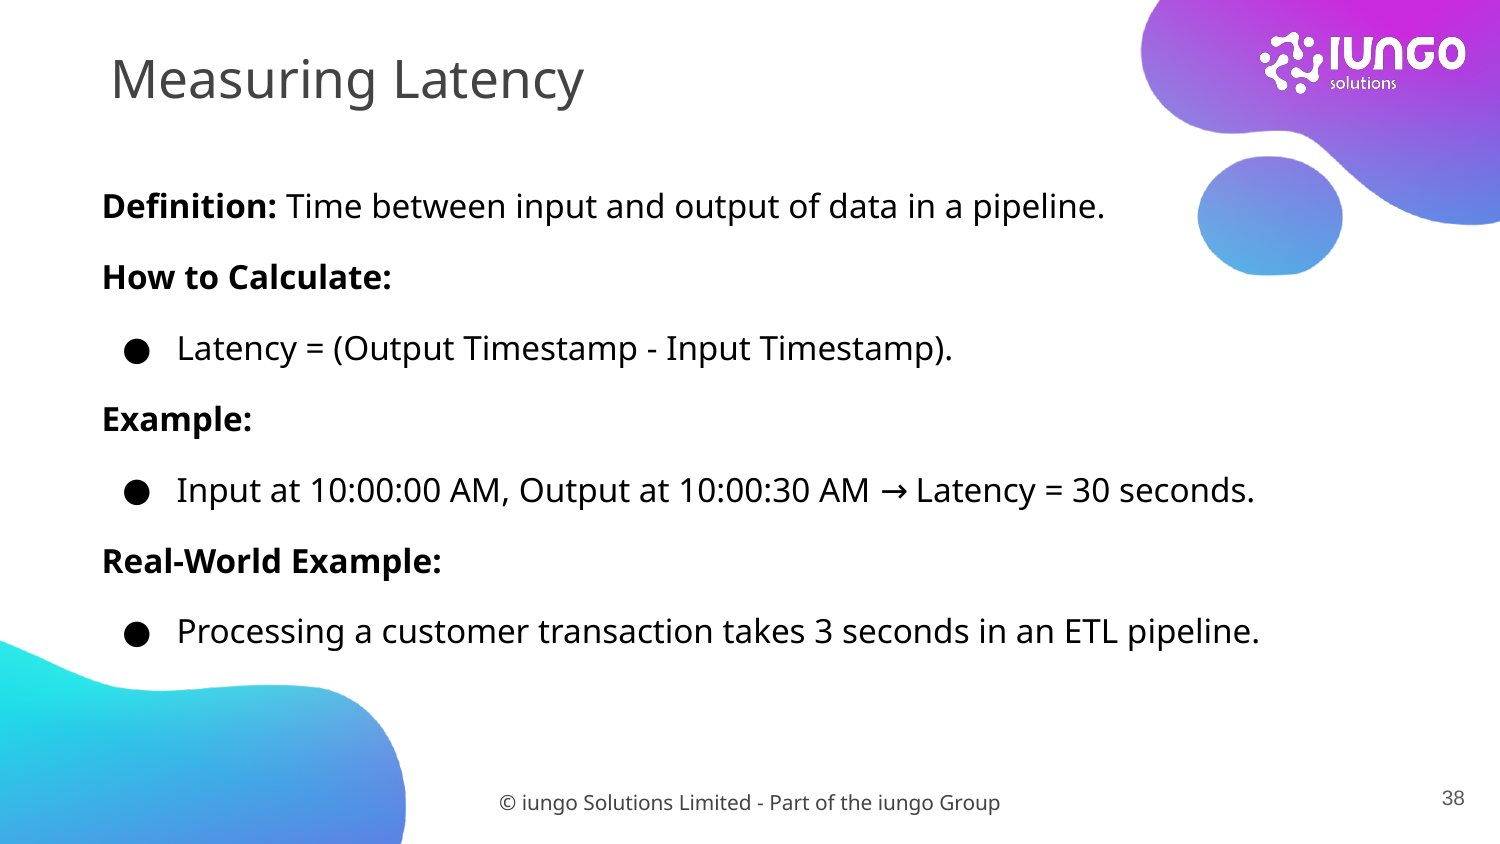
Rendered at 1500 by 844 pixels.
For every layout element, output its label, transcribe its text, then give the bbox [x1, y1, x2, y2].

title Measuring Latency [95, 30, 924, 125]
list Definition: Time between input and output of data in a pipeline. How to Calculate: Latency = (Output Timestamp - Input Timestamp). Example: Input at 10:00:00 AM, Output at 10:00:30 AM → Latency = 30 seconds. Real-World Example: Processing a customer transaction takes 3 seconds in an ETL pipeline. [86, 164, 1381, 648]
slide_number <number> [1389, 764, 1480, 830]
picture [0, 0, 1500, 844]
